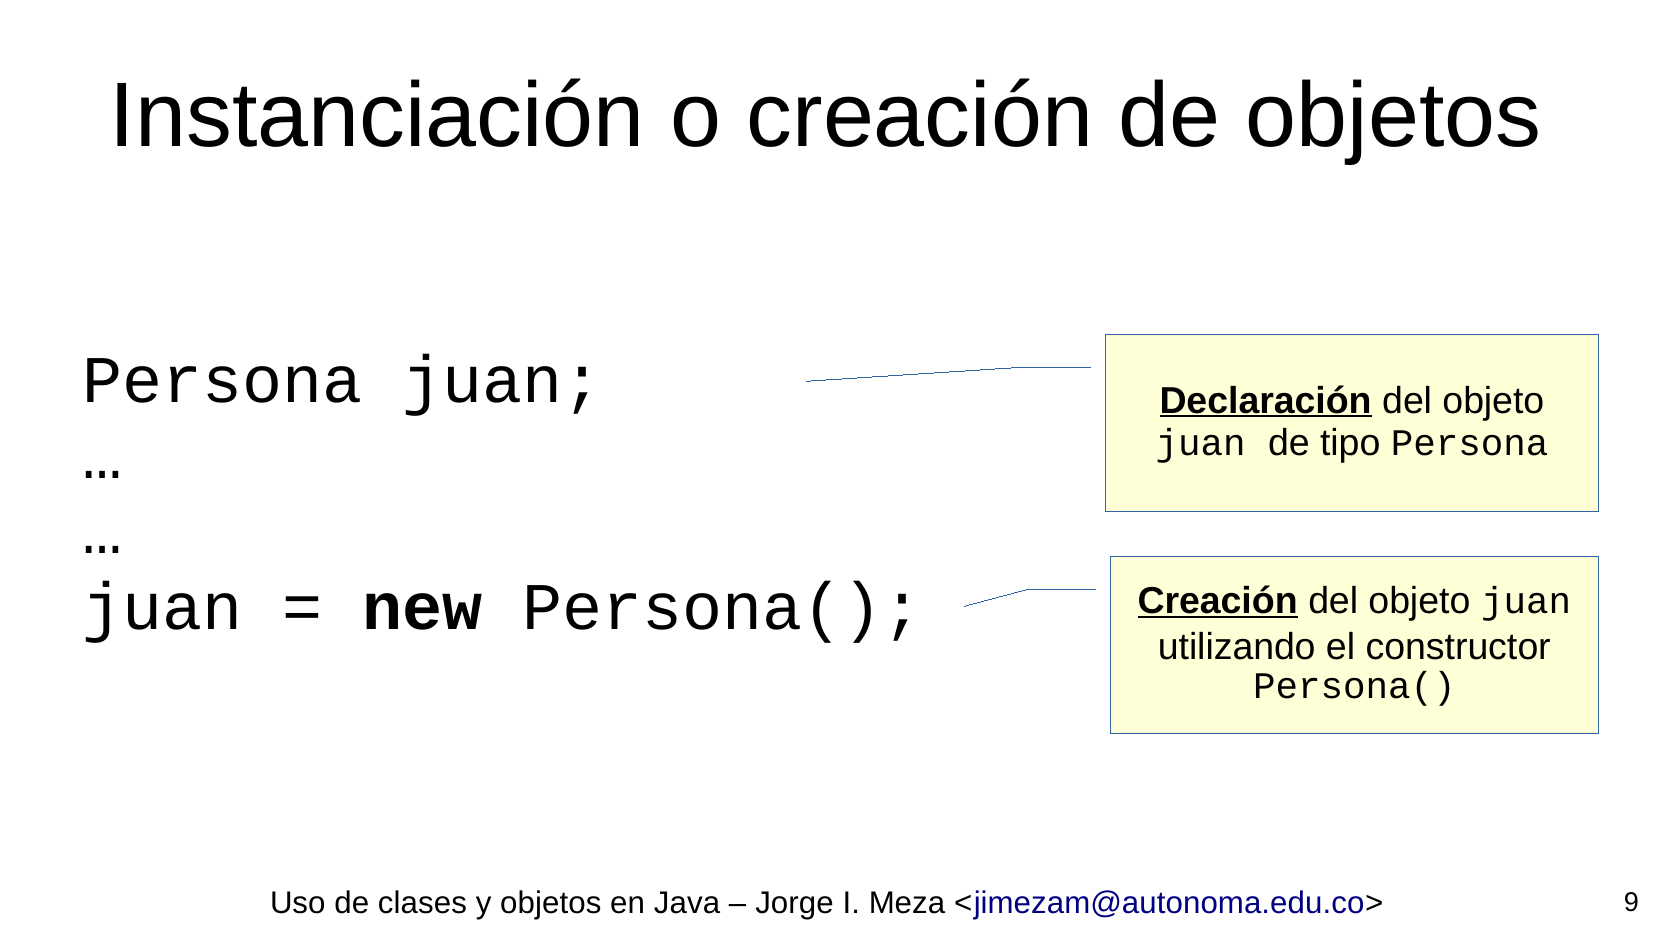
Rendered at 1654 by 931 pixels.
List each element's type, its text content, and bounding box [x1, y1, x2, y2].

title Instanciación o creación de objetos [82, 37, 1571, 193]
subtitle Persona juan; … … juan = new Persona(); [82, 205, 1571, 867]
text_box Declaración del objeto juan de tipo Persona [1105, 334, 1599, 512]
text_box Creación del objeto juan utilizando el constructor Persona() [1110, 556, 1599, 733]
